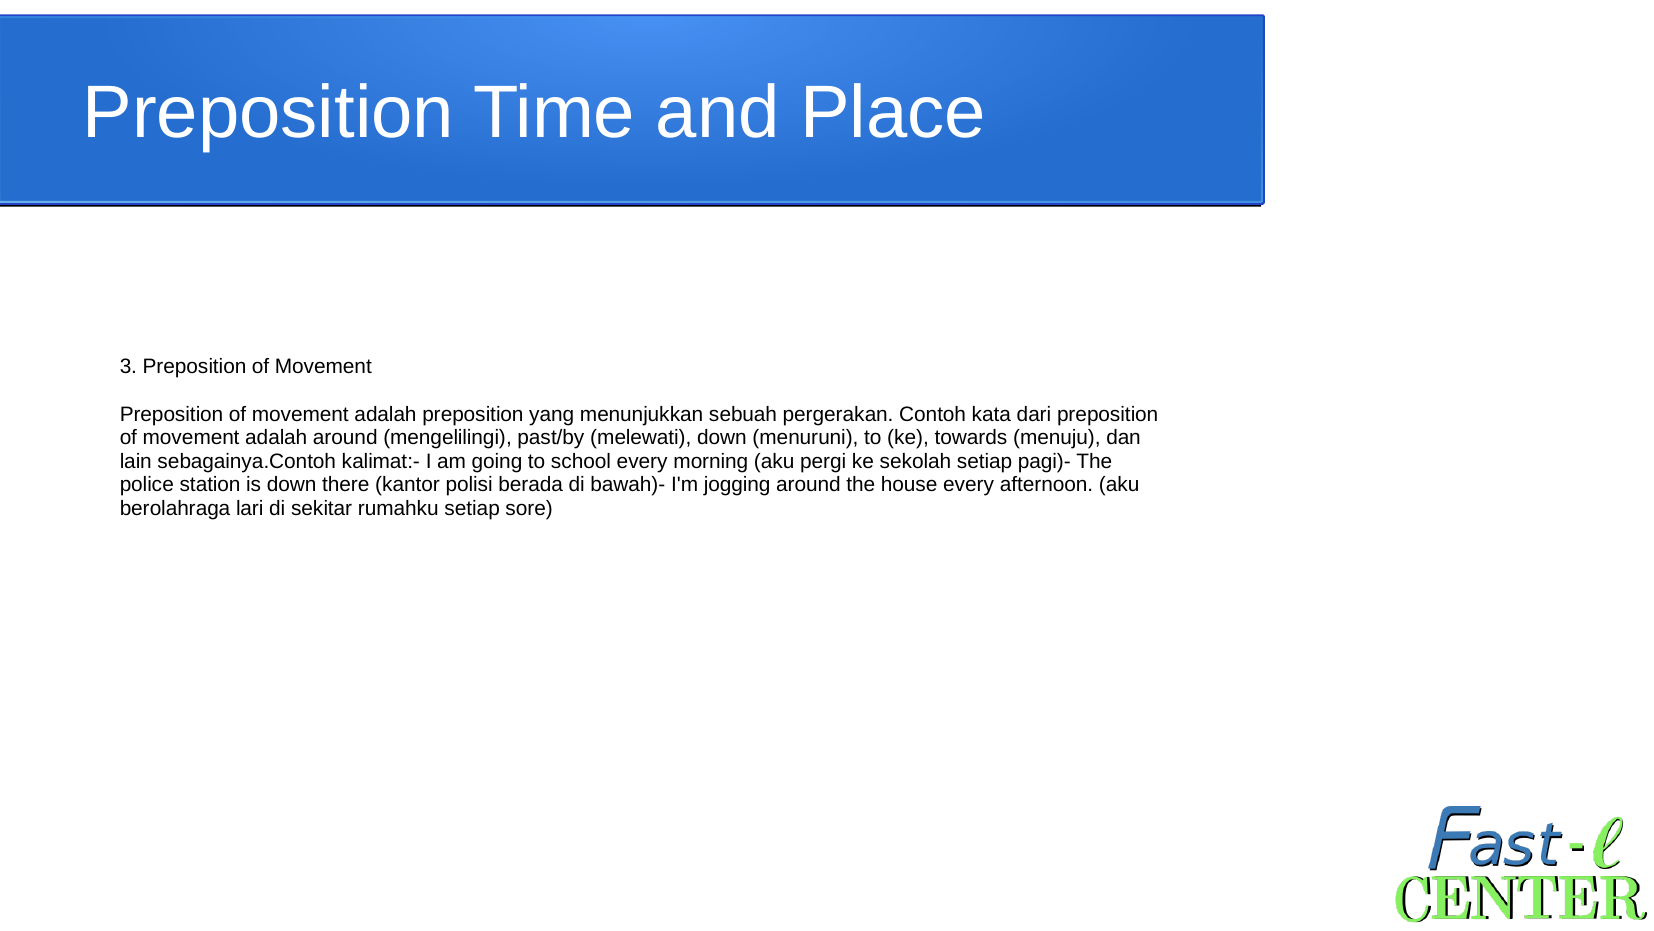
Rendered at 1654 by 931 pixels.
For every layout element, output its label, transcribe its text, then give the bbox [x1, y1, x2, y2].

text_box 3. Preposition of Movement Preposition of movement adalah preposition yang menunjukkan sebuah pergerakan. Contoh kata dari preposition of movement adalah around (mengelilingi), past/by (melewati), down (menuruni), to (ke), towards (menuju), dan lain sebagainya.Contoh kalimat:- I am going to school every morning (aku pergi ke sekolah setiap pagi)- The police station is down there (kantor polisi berada di bawah)- I'm jogging around the house every afternoon. (aku berolahraga lari di sekitar rumahku setiap sore) [105, 347, 1181, 527]
title Preposition Time and Place [82, 35, 1235, 189]
picture [1395, 806, 1648, 925]
